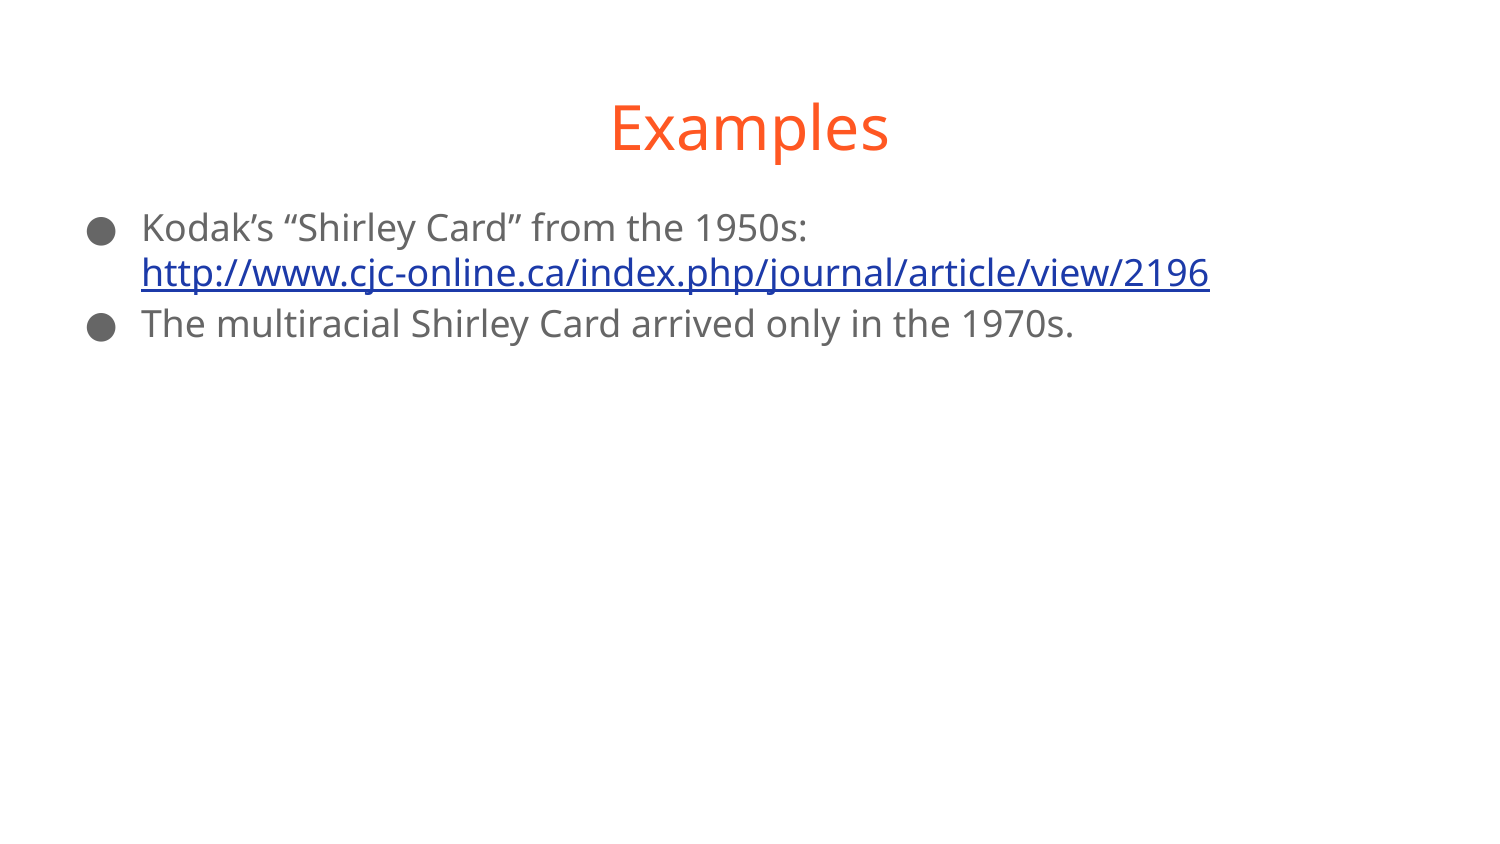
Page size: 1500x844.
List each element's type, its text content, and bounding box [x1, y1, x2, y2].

list Kodak’s “Shirley Card” from the 1950s: http://www.cjc-online.ca/index.php/journal/article/view/2196 The multiracial Shirley Card arrived only in the 1970s. [51, 189, 1449, 750]
title Examples [51, 72, 1449, 167]
